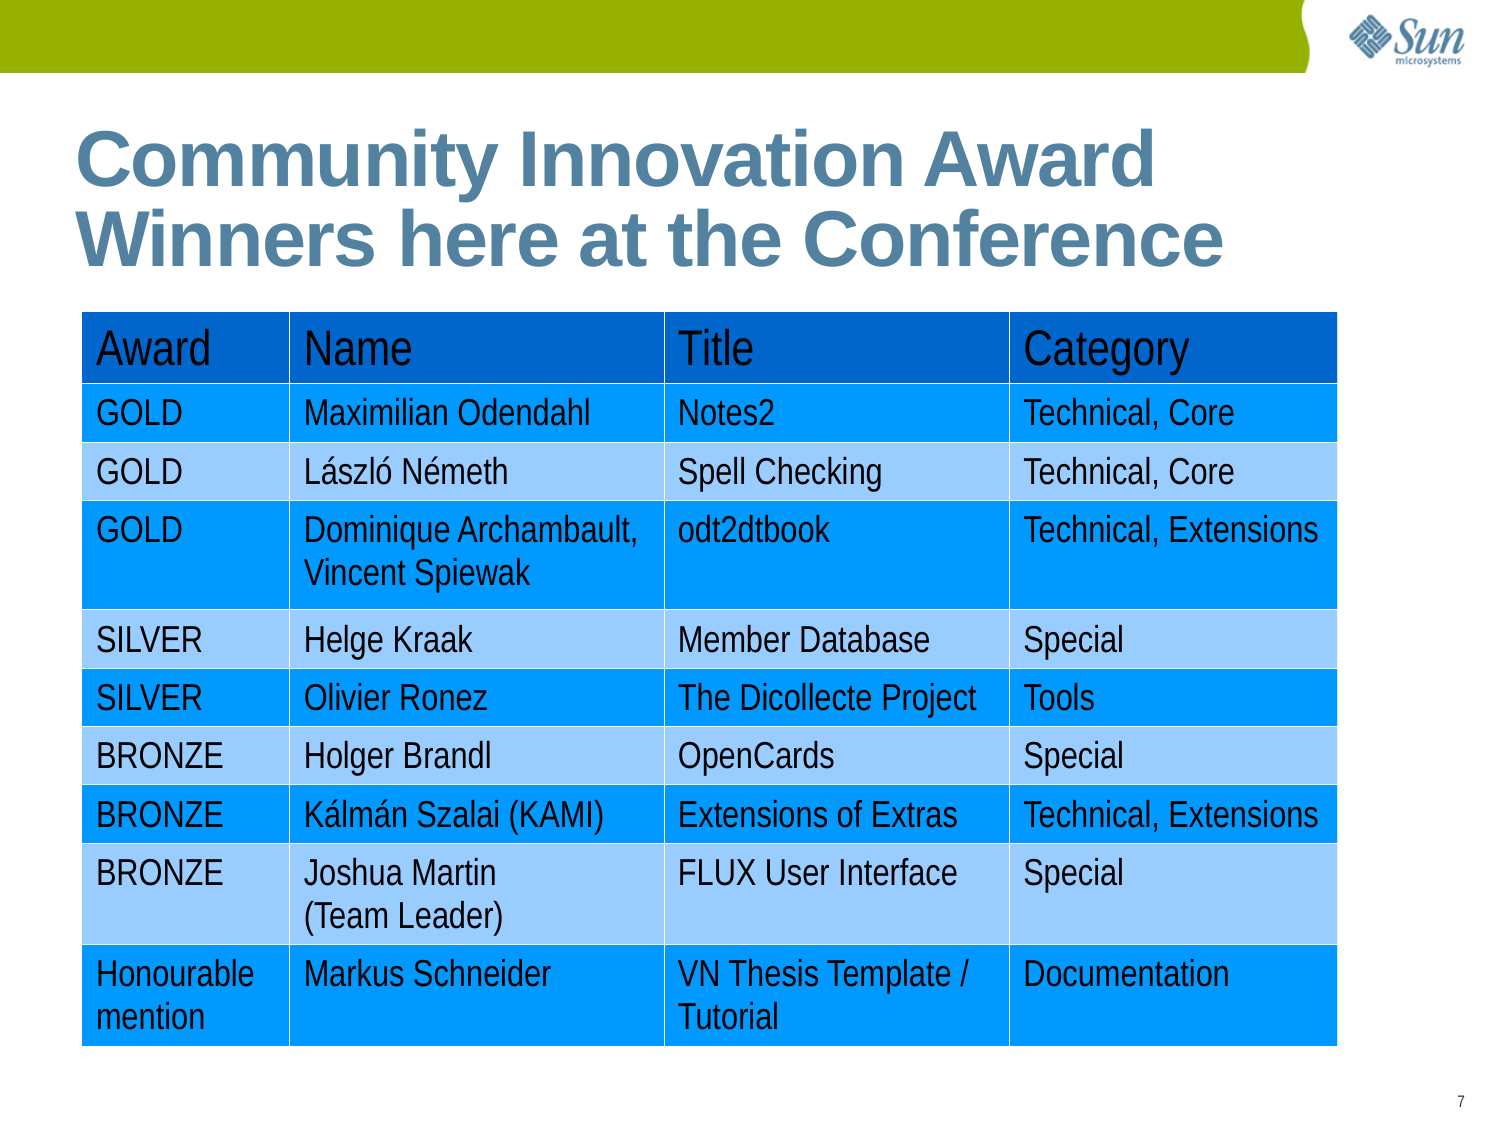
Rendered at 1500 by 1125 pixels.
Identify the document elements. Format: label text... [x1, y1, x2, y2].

picture [0, 0, 1500, 73]
title Community Innovation Award Winners here at the Conference [75, 123, 1437, 292]
picture [80, 310, 1338, 1046]
